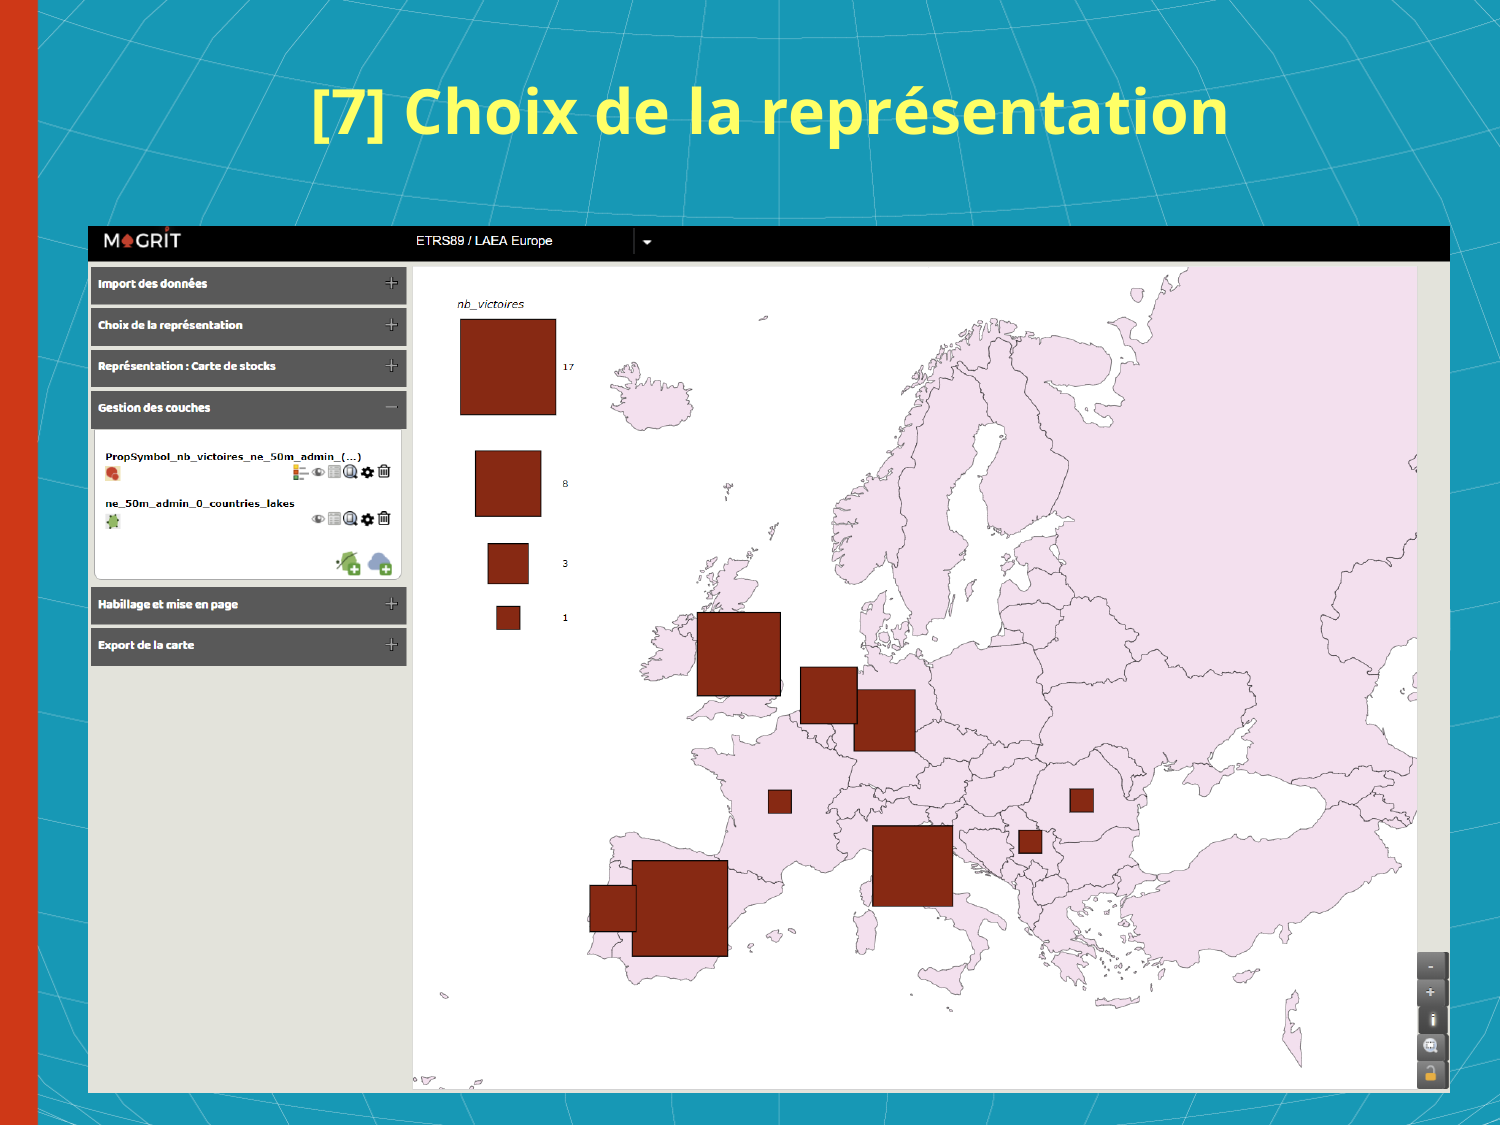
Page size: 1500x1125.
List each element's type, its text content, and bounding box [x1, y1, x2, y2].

picture [0, 0, 1500, 1125]
title [7] Choix de la représentation [65, 32, 1477, 189]
